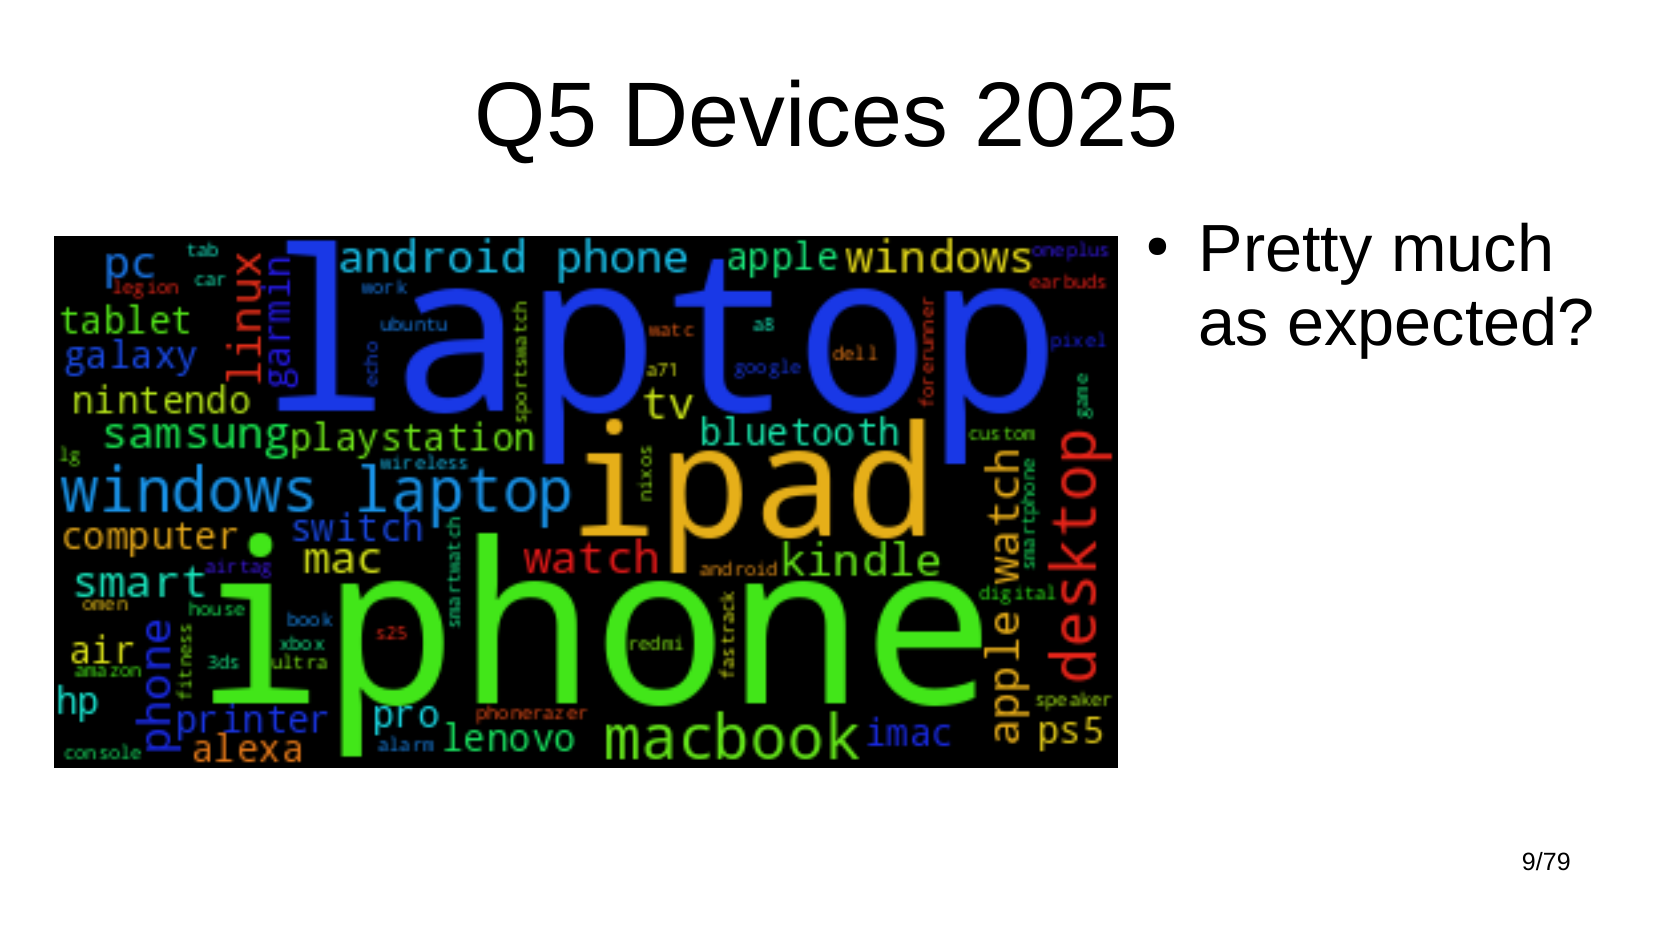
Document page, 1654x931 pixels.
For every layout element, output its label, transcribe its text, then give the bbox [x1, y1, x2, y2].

title Q5 Devices 2025 [82, 37, 1571, 193]
picture [54, 236, 1118, 768]
list Pretty much as expected? [1127, 210, 1636, 751]
